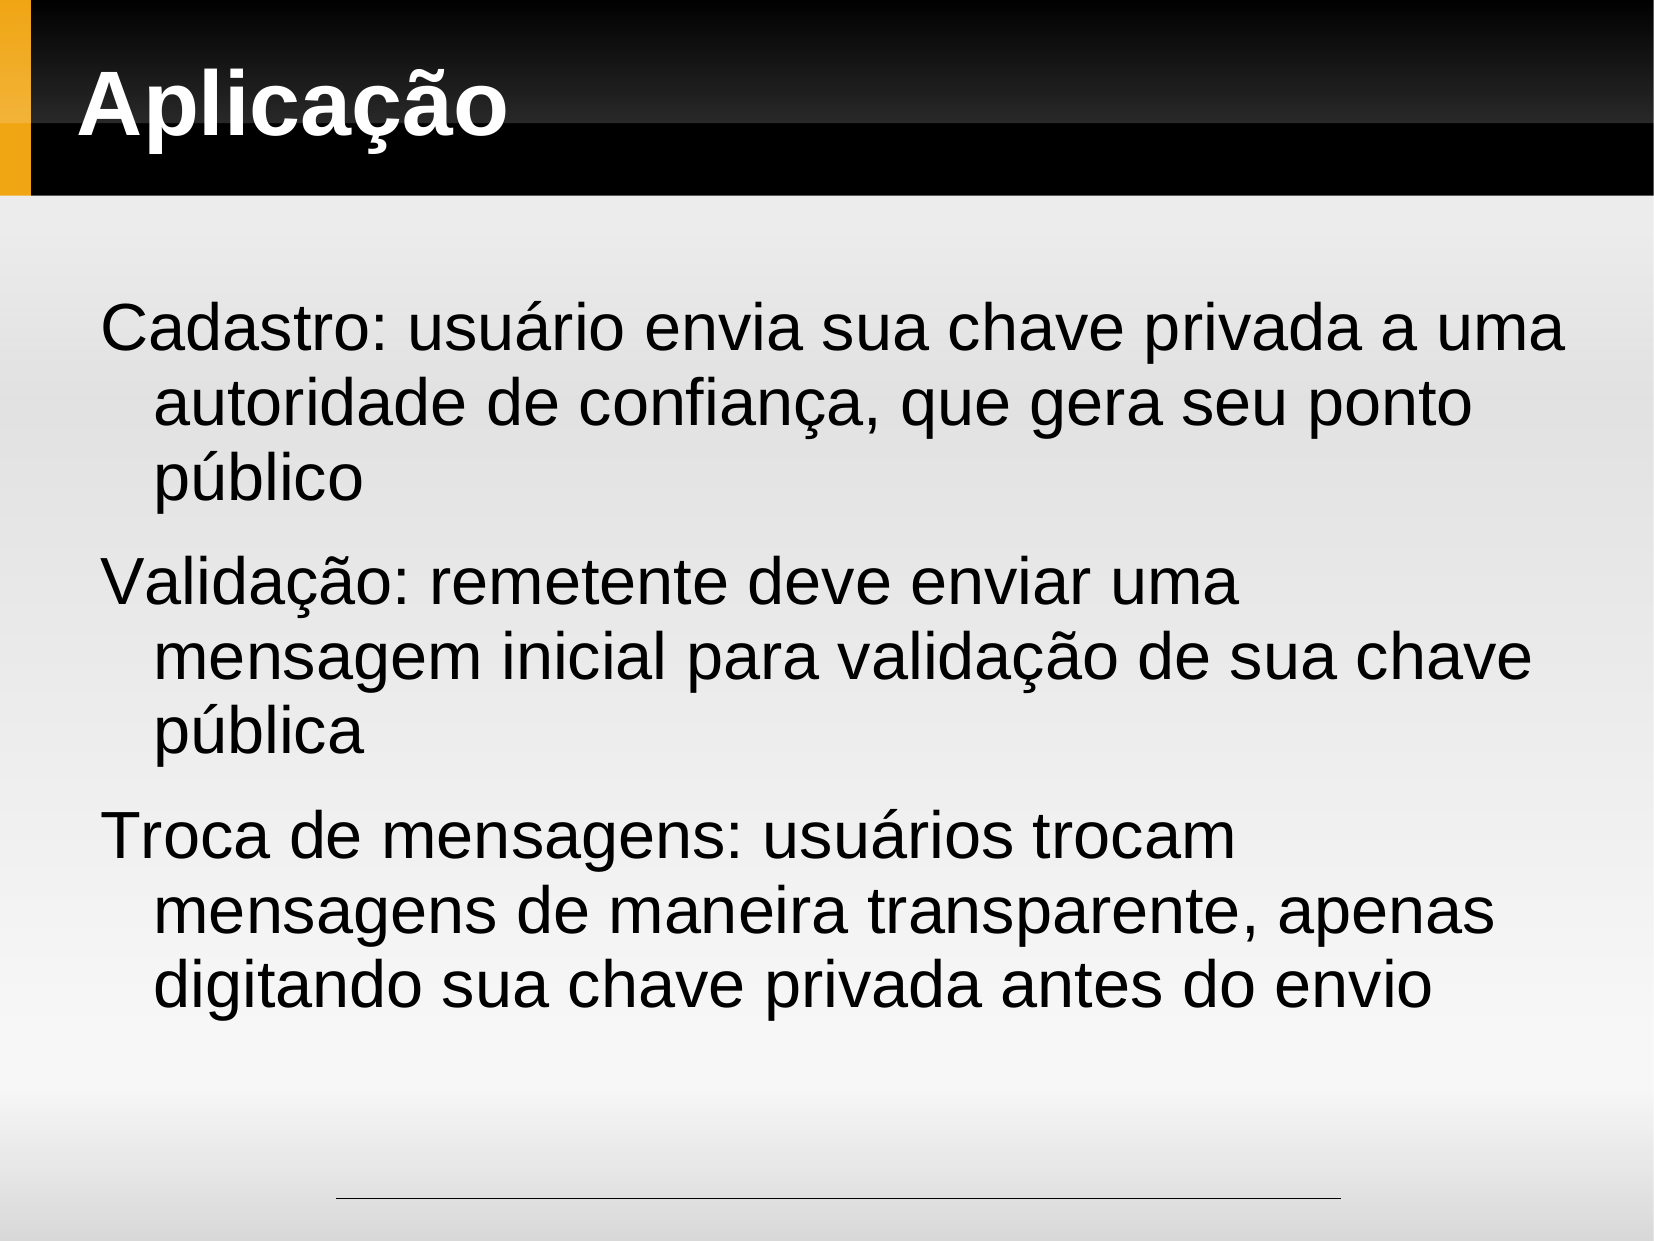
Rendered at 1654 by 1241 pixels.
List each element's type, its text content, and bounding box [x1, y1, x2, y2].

picture [0, 0, 1654, 1241]
title Aplicação [76, 0, 1565, 208]
list Cadastro: usuário envia sua chave privada a uma autoridade de confiança, que gera seu ponto público Validação: remetente deve enviar uma mensagem inicial para validação de sua chave pública Troca de mensagens: usuários trocam mensagens de maneira transparente, apenas digitando sua chave privada antes do envio [82, 290, 1571, 1109]
